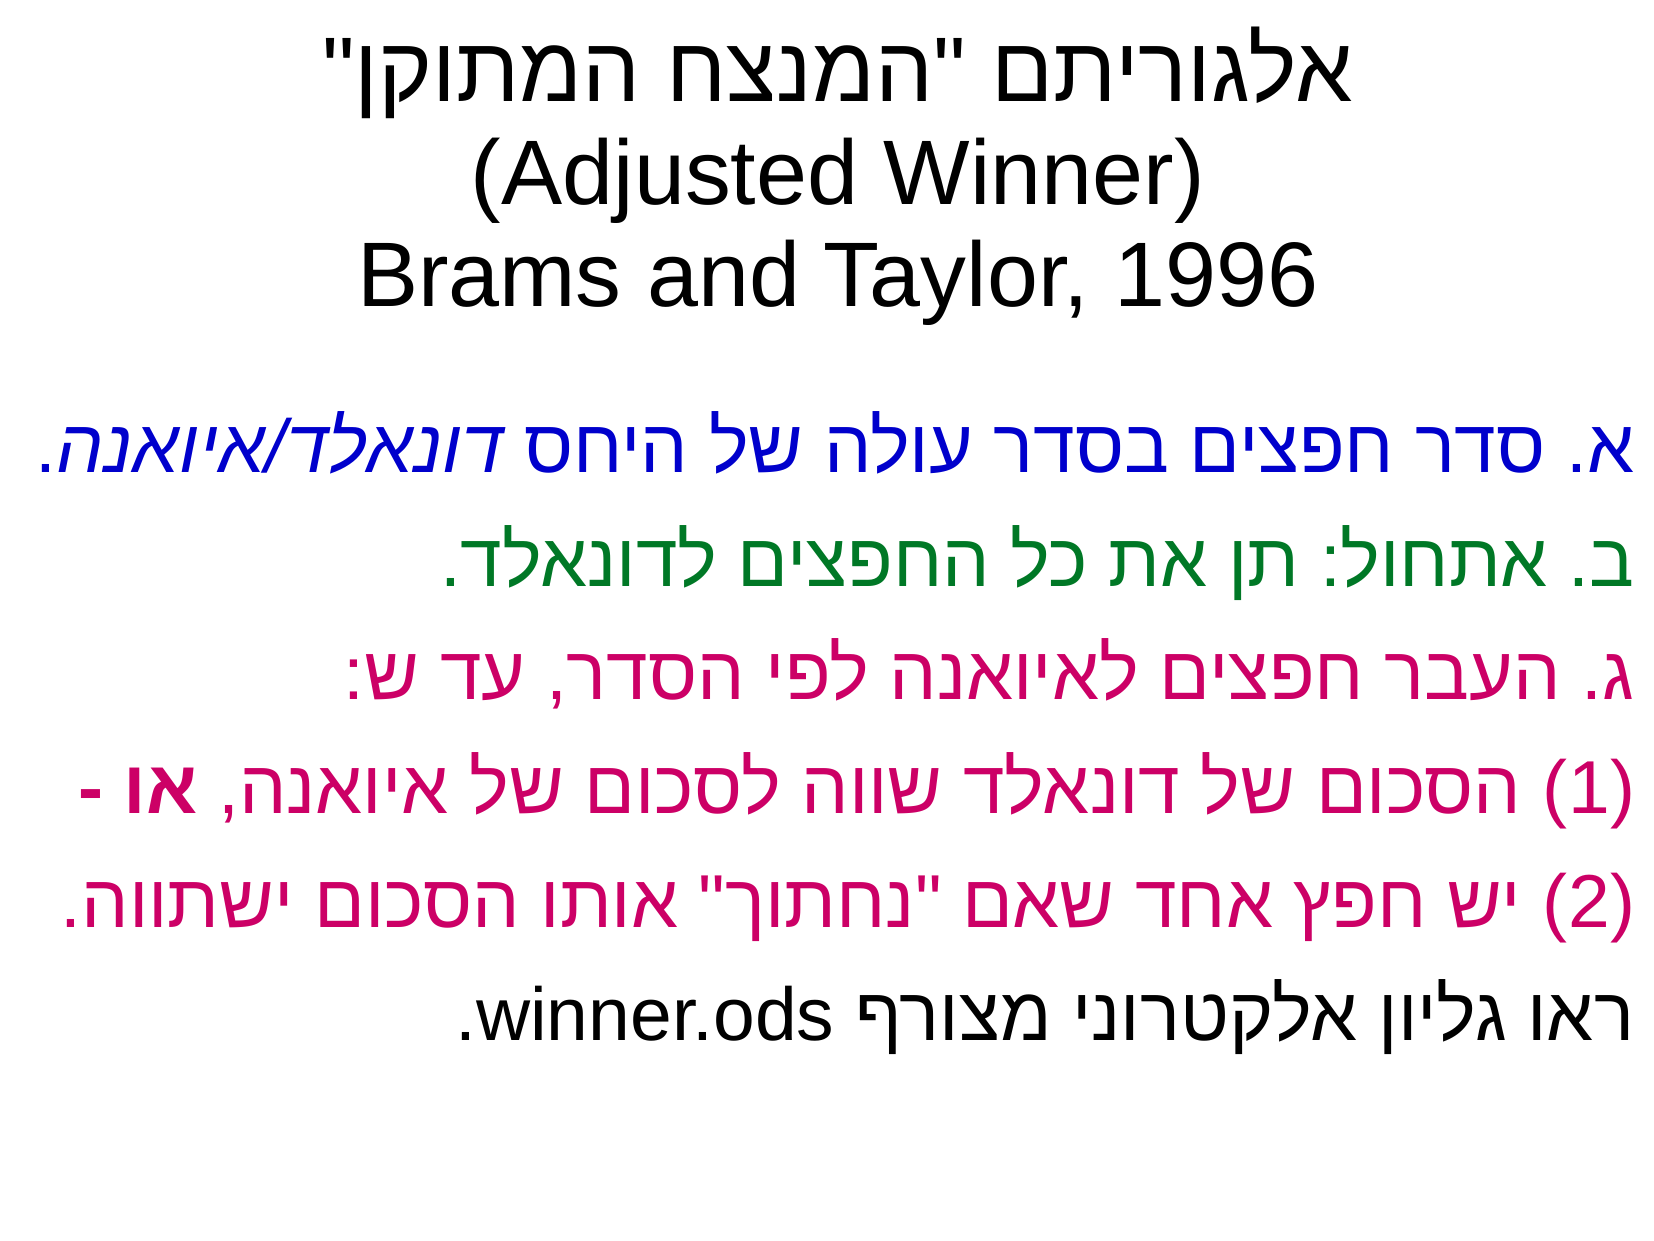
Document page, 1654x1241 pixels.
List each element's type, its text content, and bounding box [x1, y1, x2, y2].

list א. סדר חפצים בסדר עולה של היחס דונאלד/איואנה. ב. אתחול: תן את כל החפצים לדונאלד. ג. העבר חפצים לאיואנה לפי הסדר, עד ש: (1) הסכום של דונאלד שווה לסכום של איואנה, או - (2) יש חפץ אחד שאם "נחתוך" אותו הסכום ישתווה. ראו גליון אלקטרוני מצורף winner.ods. [15, 405, 1636, 916]
title אלגוריתם "המנצח המתוקן" (Adjusted Winner) Brams and Taylor, 1996 [11, 15, 1654, 331]
